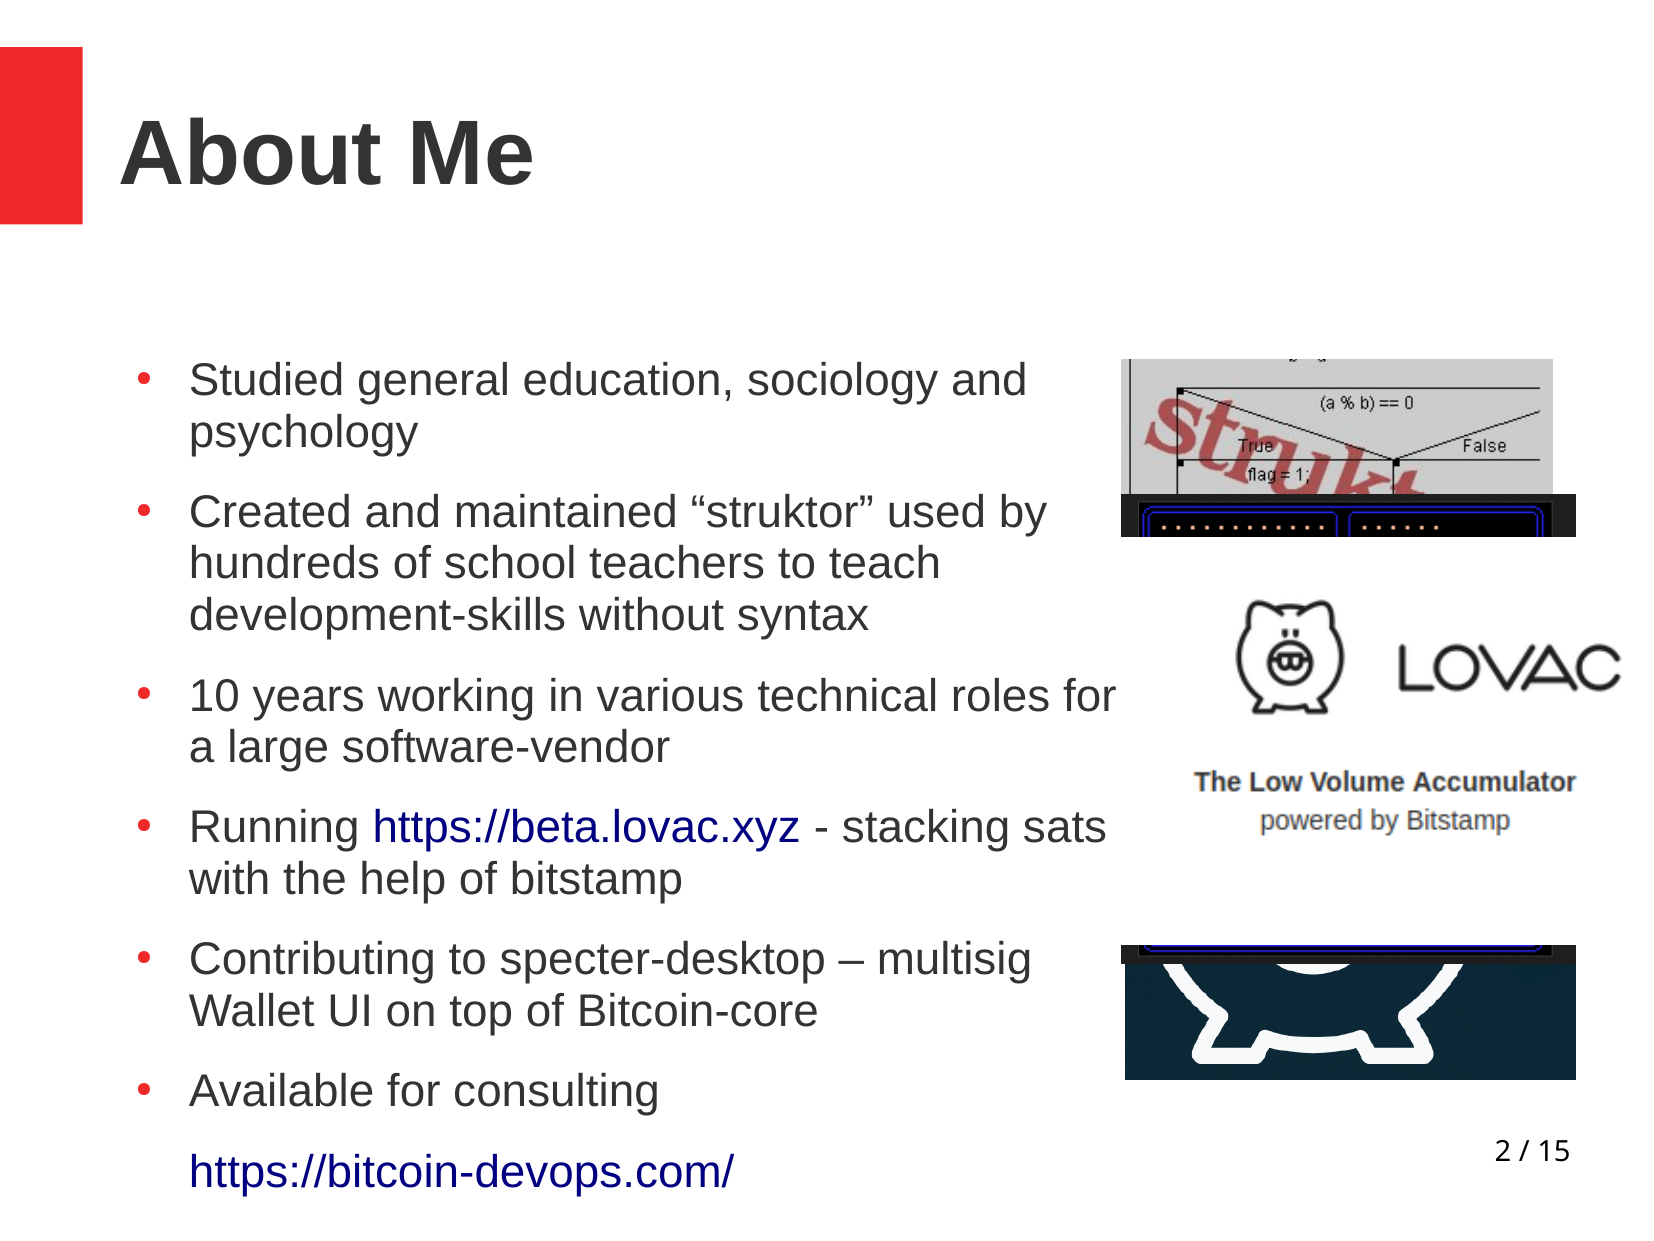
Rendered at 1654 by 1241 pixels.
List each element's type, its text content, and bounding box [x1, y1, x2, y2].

list Studied general education, sociology and psychology Created and maintained “struktor” used by hundreds of school teachers to teach development-skills without syntax 10 years working in various technical roles for a large software-vendor Running https://beta.lovac.xyz - stacking sats with the help of bitstamp Contributing to specter-desktop – multisig Wallet UI on top of Bitcoin-core Available for consulting https://bitcoin-devops.com/ [118, 354, 1126, 1074]
title About Me [118, 49, 1571, 257]
picture [1121, 359, 1654, 1081]
